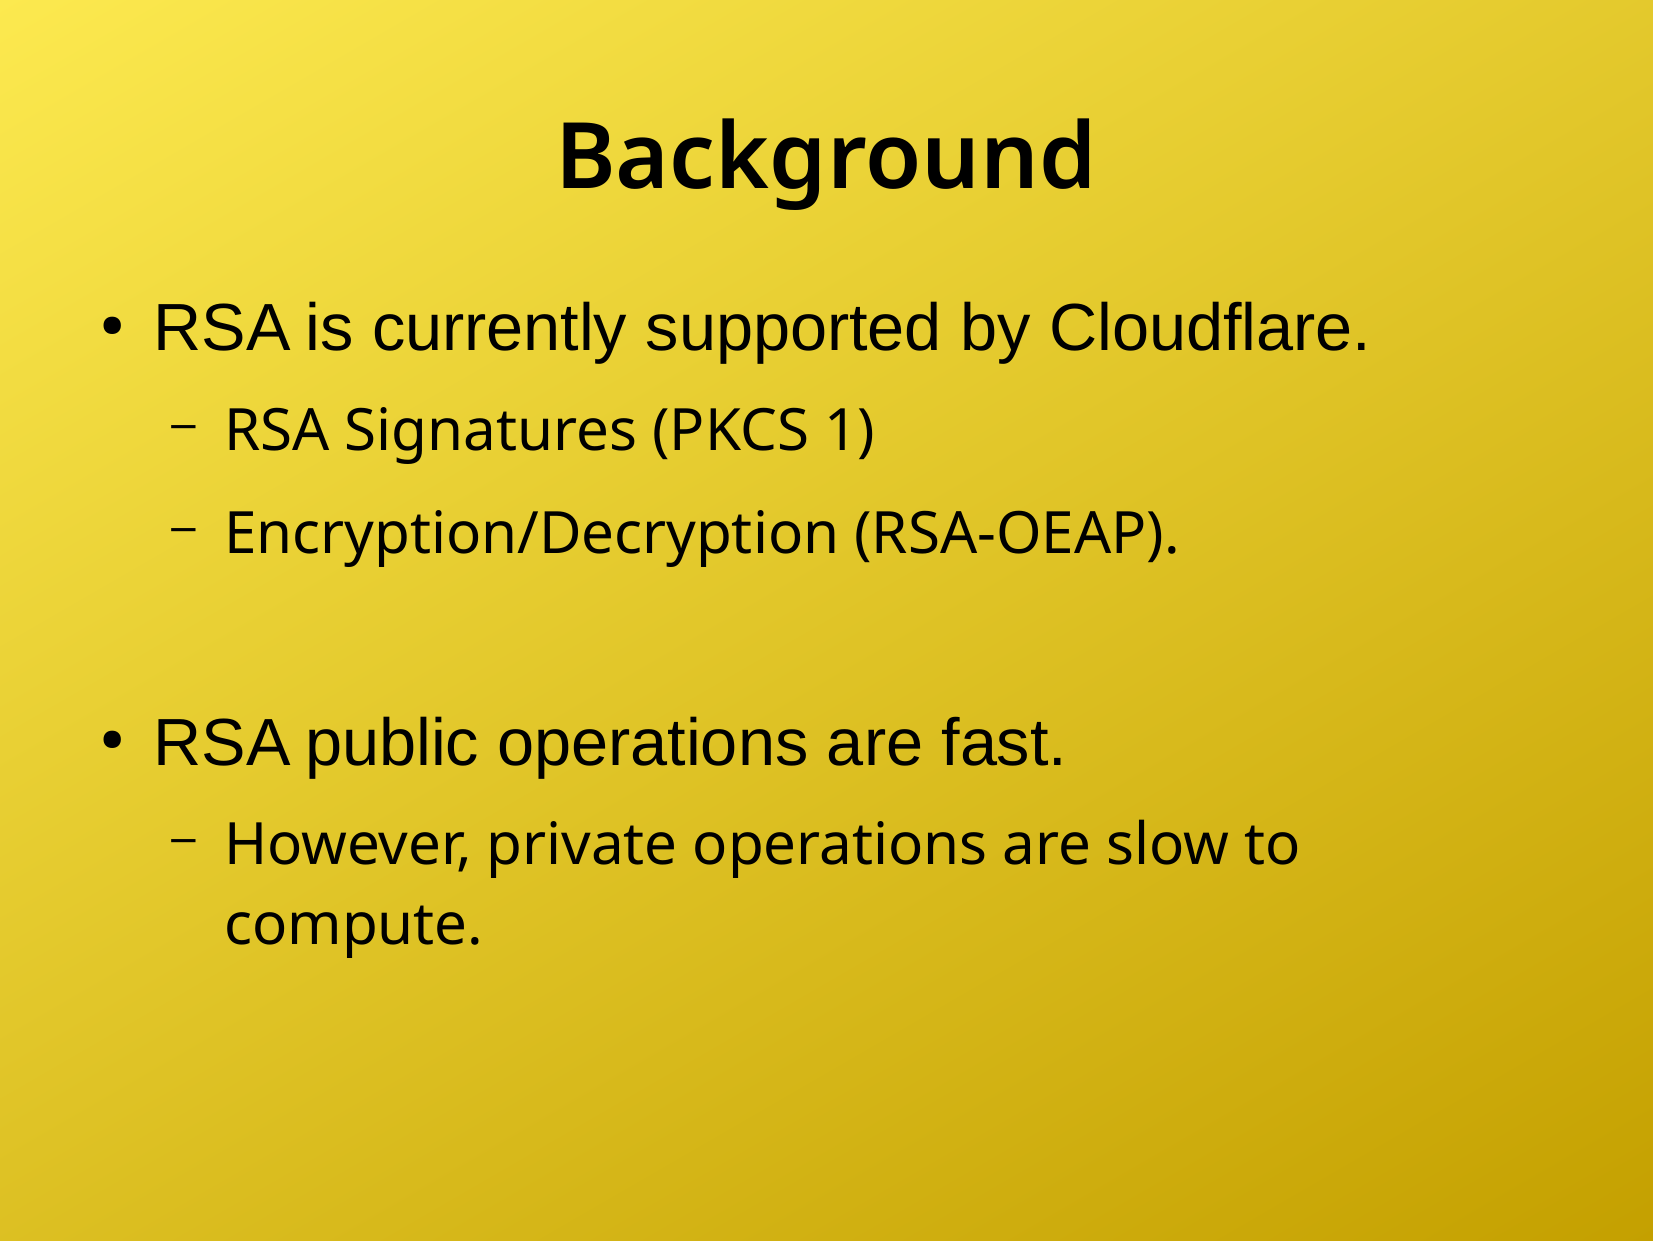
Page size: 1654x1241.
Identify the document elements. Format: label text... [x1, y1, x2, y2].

list RSA is currently supported by Cloudflare. RSA Signatures (PKCS 1) Encryption/Decryption (RSA-OEAP). RSA public operations are fast. However, private operations are slow to compute. [82, 290, 1571, 1010]
title Background [82, 49, 1571, 257]
